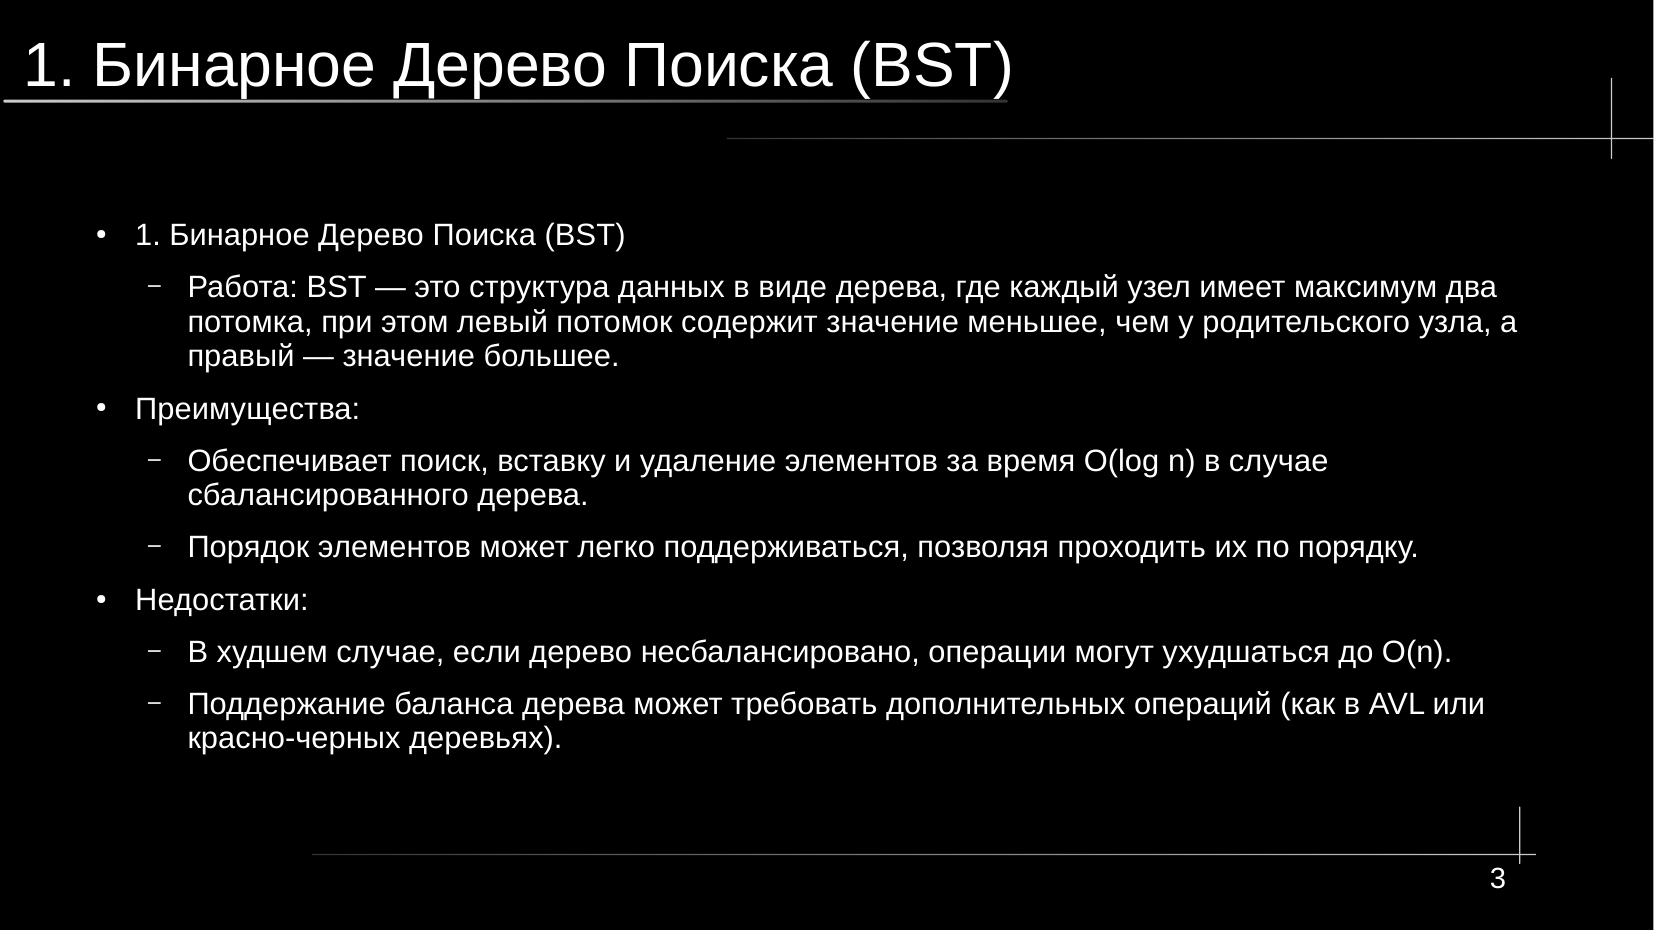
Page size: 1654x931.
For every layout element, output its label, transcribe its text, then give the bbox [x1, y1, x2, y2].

list 1. Бинарное Дерево Поиска (BST) Работа: BST — это структура данных в виде дерева, где каждый узел имеет максимум два потомка, при этом левый потомок содержит значение меньшее, чем у родительского узла, а правый — значение большее. Преимущества: Обеспечивает поиск, вставку и удаление элементов за время O(log n) в случае сбалансированного дерева. Порядок элементов может легко поддерживаться, позволяя проходить их по порядку. Недостатки: В худшем случае, если дерево несбалансировано, операции могут ухудшаться до O(n). Поддержание баланса дерева может требовать дополнительных операций (как в AVL или красно-черных деревьях). [82, 217, 1571, 758]
title 1. Бинарное Дерево Поиска (BST) [23, 11, 1589, 119]
